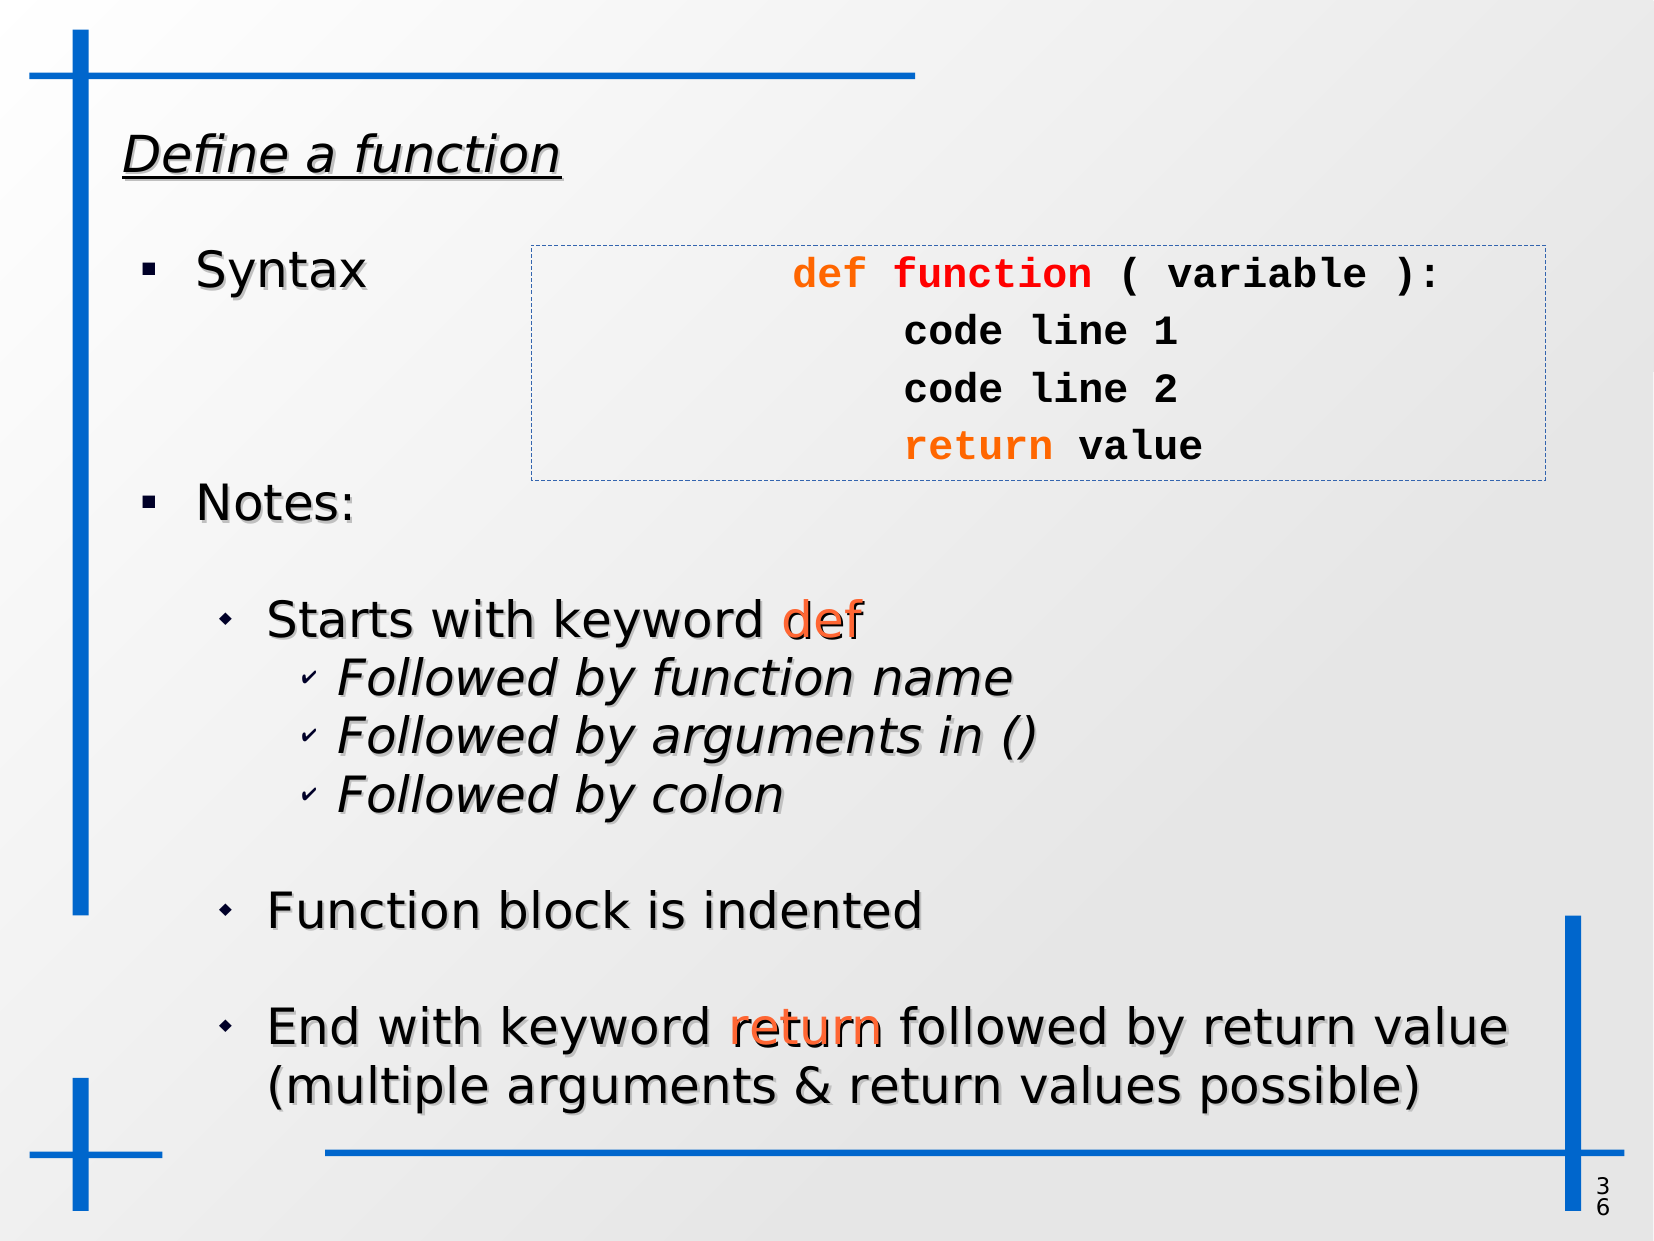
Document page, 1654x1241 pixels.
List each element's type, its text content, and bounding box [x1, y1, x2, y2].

text_box def function ( variable ): code line 1 code line 2 return value [531, 245, 1546, 481]
title Define a function [122, 91, 1524, 219]
list Syntax Notes: Starts with keyword def Followed by function name Followed by arguments in () Followed by colon Function block is indented End with keyword return followed by return value (multiple arguments & return values possible) [124, 241, 1526, 1133]
